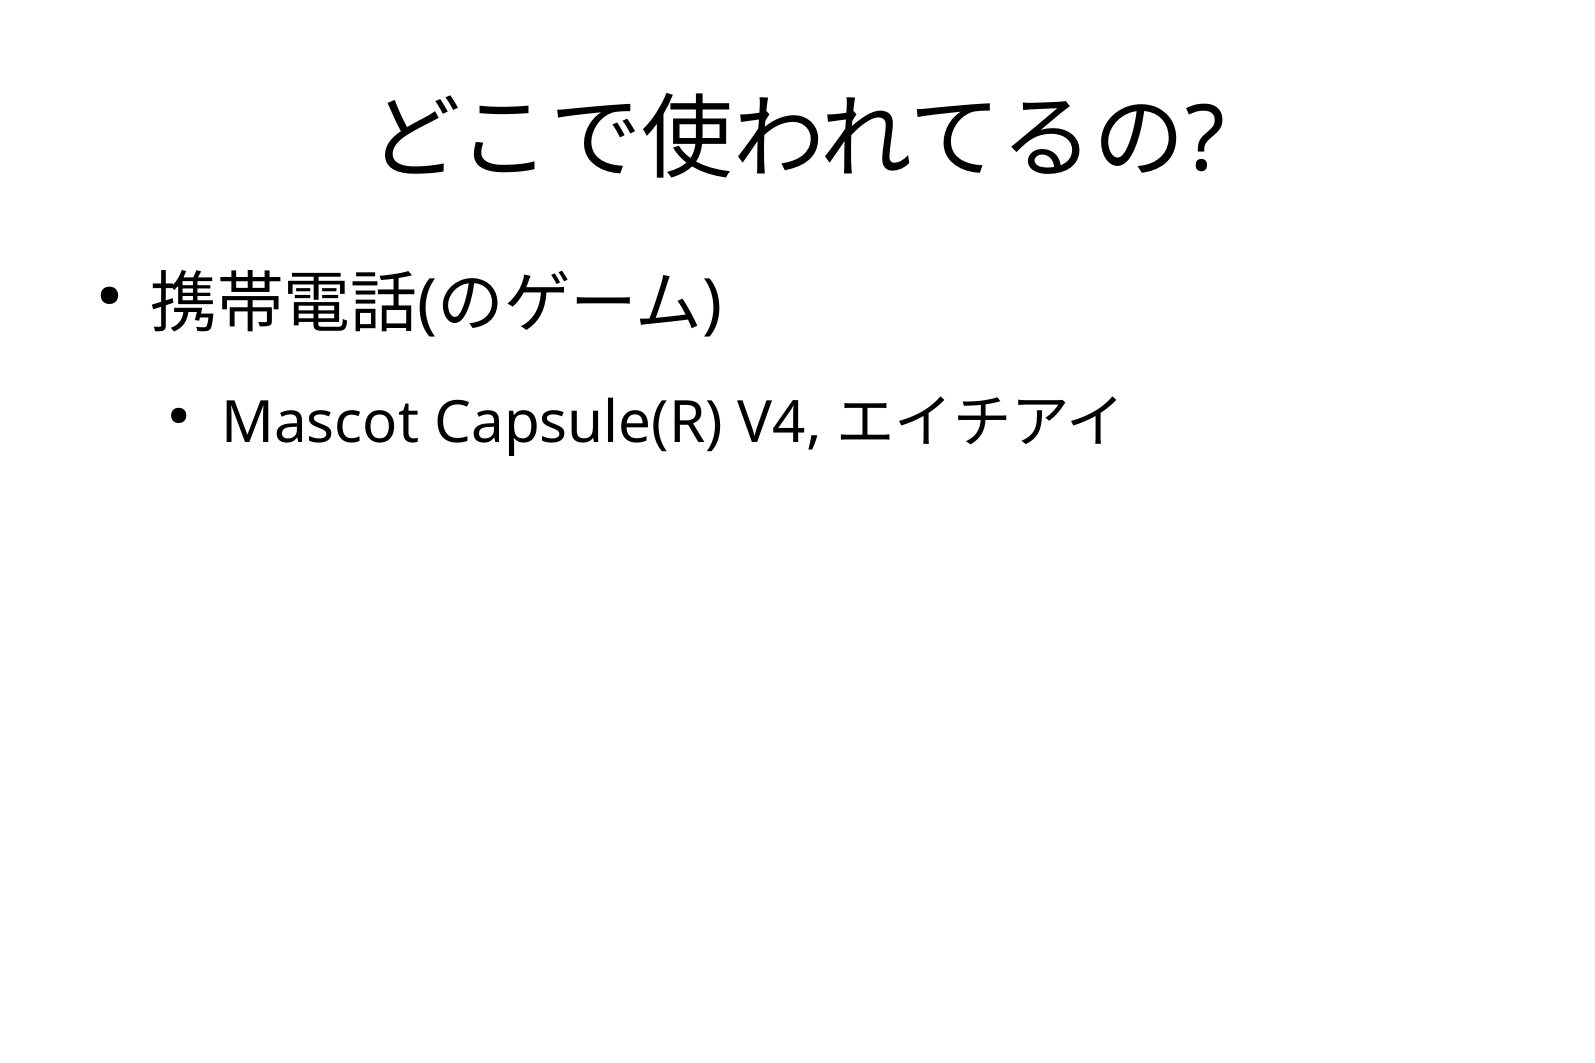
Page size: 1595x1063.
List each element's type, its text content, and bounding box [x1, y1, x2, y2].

list 携帯電話(のゲーム) Mascot Capsule(R) V4, エイチアイ [79, 248, 1515, 951]
title どこで使われてるの? [79, 49, 1515, 213]
